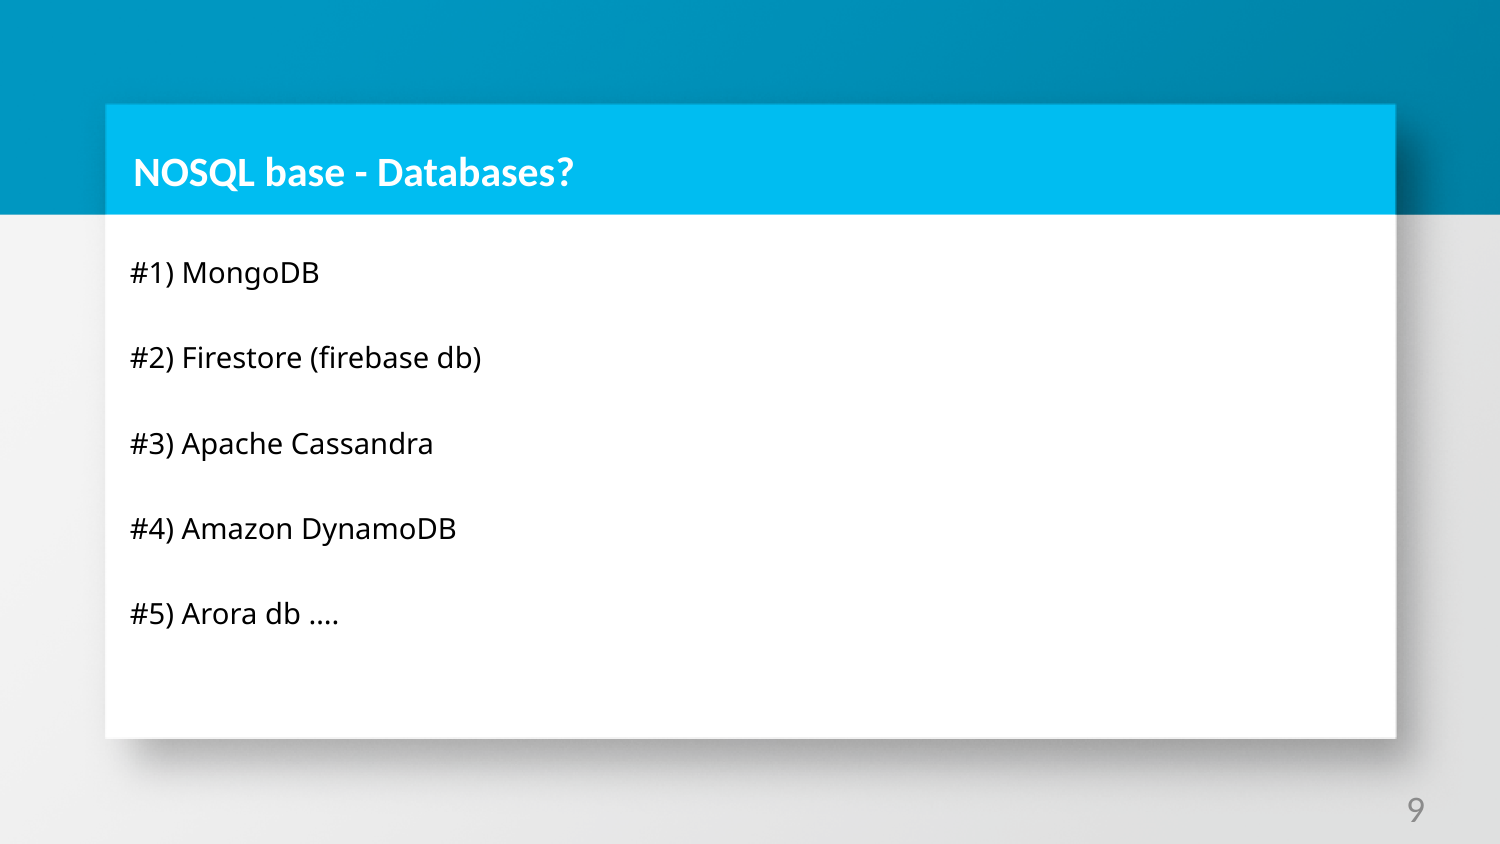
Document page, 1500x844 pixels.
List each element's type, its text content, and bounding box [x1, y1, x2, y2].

text_box #1) MongoDB #2) Firestore (firebase db) #3) Apache Cassandra #4) Amazon DynamoDB #5) Arora db …. [115, 245, 1216, 687]
picture [0, 215, 1500, 844]
title NOSQL base - Databases? [131, 142, 901, 196]
